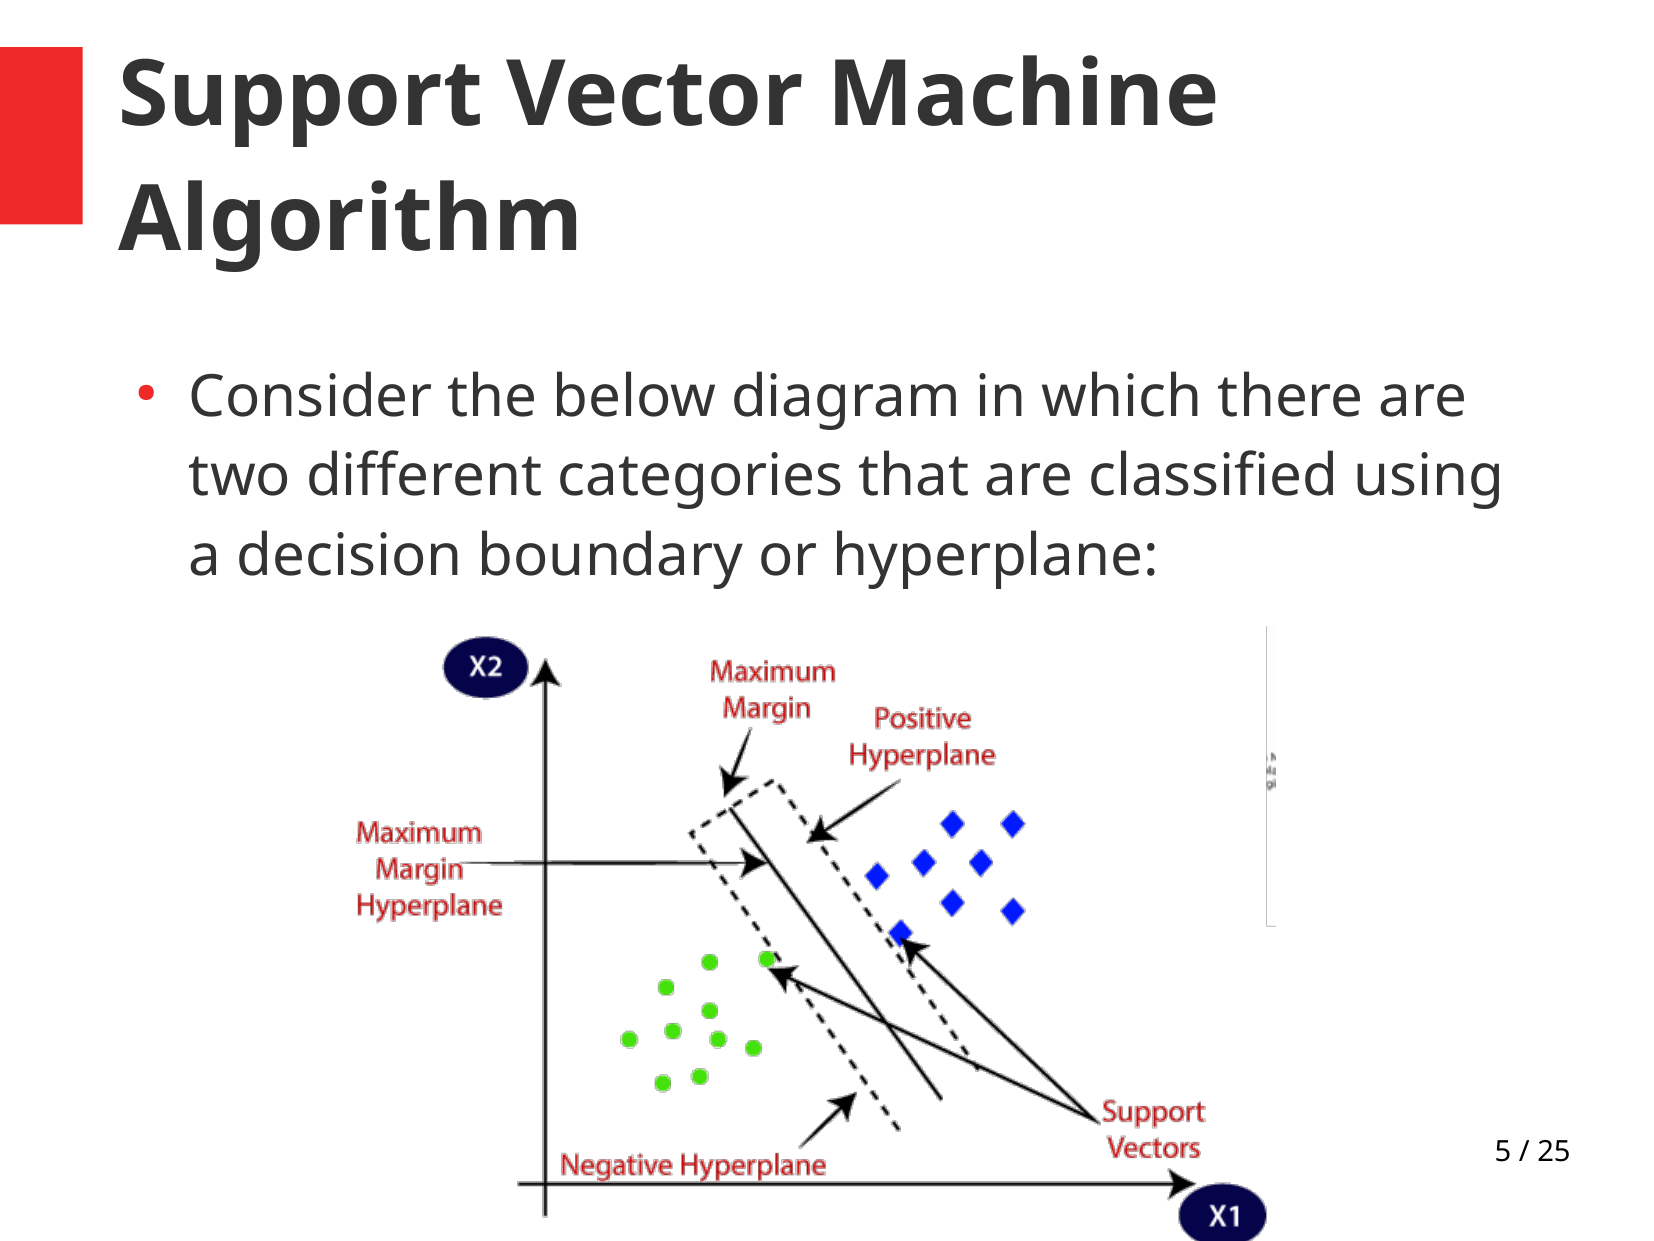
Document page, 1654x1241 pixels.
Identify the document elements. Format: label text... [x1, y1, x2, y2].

list Consider the below diagram in which there are two different categories that are classified using a decision boundary or hyperplane: [118, 354, 1536, 1074]
title Support Vector Machine Algorithm [118, 28, 1571, 278]
picture [338, 626, 1276, 1241]
